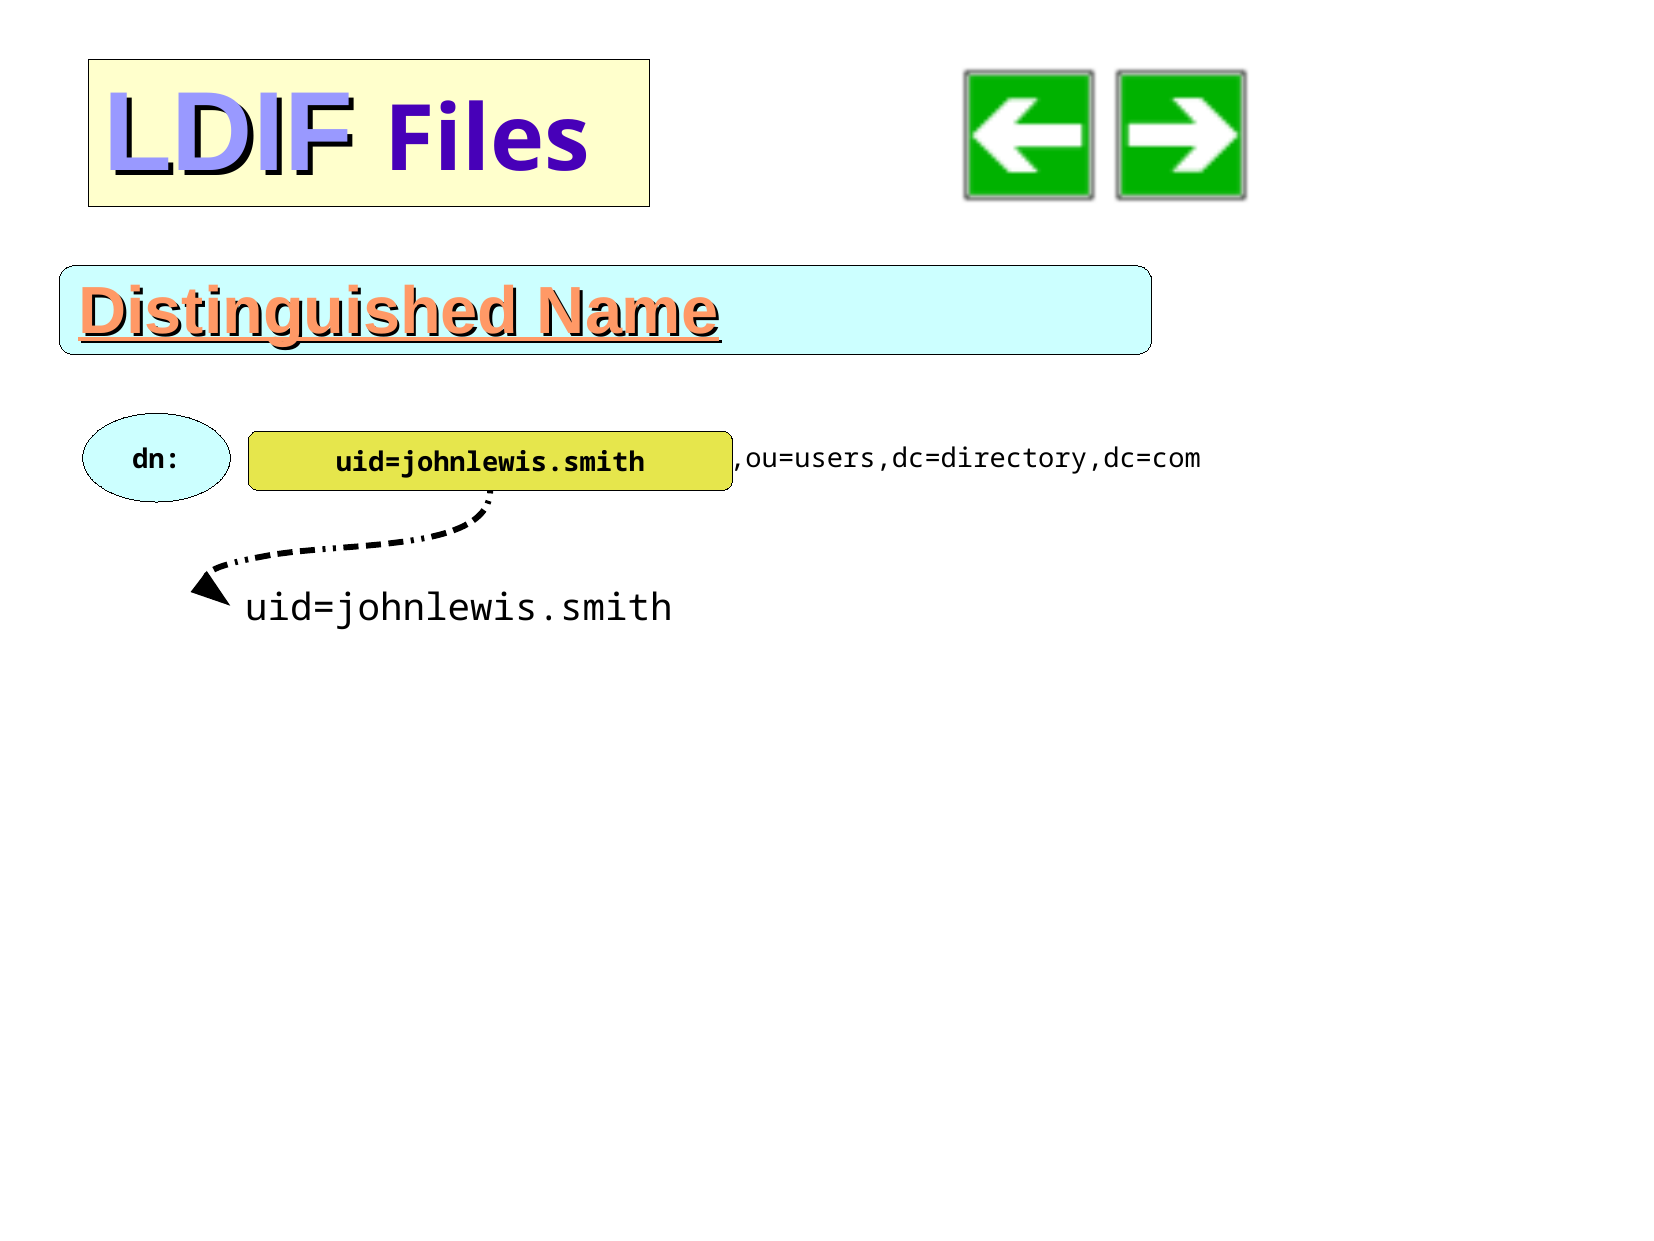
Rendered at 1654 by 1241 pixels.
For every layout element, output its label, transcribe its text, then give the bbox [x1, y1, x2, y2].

picture [1108, 62, 1257, 211]
text_box uid=johnlewis.smith [248, 431, 733, 491]
text_box ,ou=users,dc=directory,dc=com [714, 431, 1359, 479]
text_box uid=johnlewis.smith [230, 572, 821, 634]
text_box dn: [82, 413, 231, 503]
text_box Distinguished Name [59, 265, 1152, 355]
text_box LDIF Files [88, 59, 650, 207]
picture [956, 62, 1105, 211]
